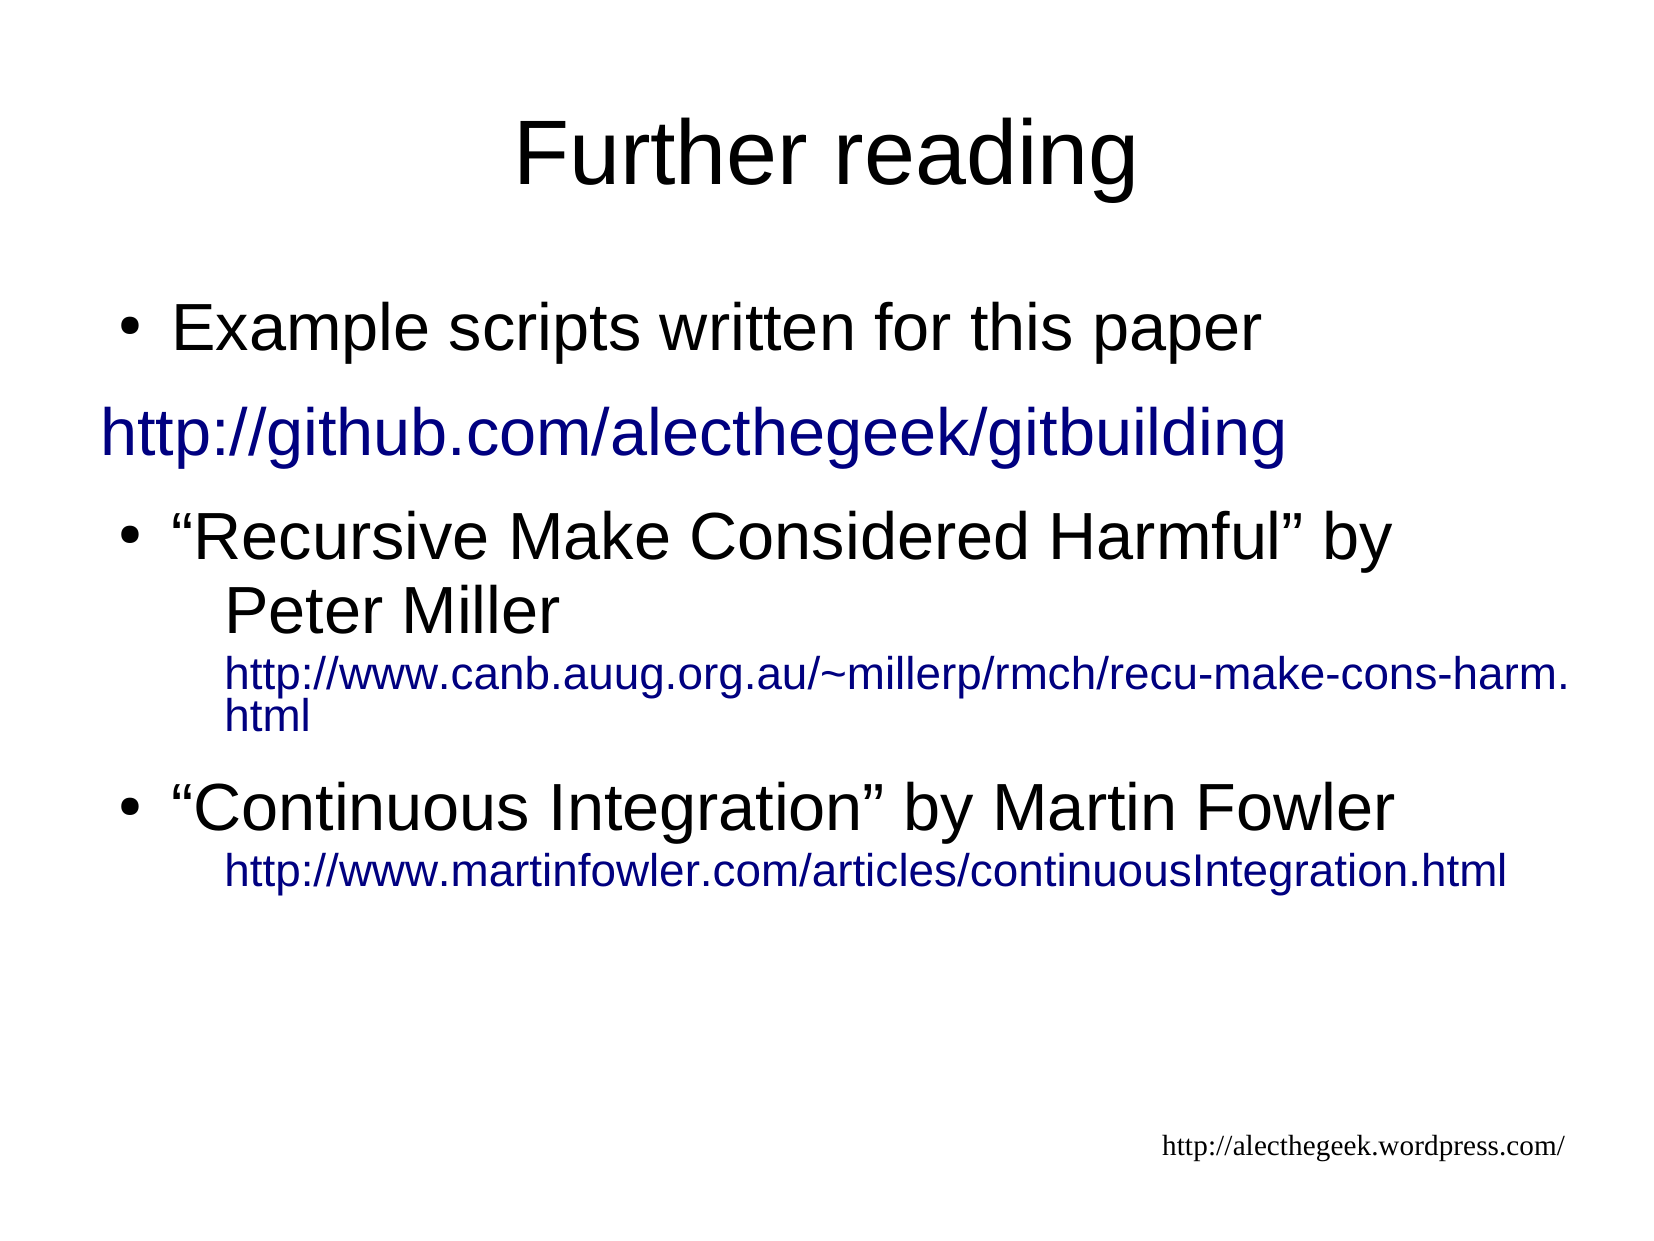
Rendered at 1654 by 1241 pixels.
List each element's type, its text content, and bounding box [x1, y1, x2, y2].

title Further reading [82, 49, 1571, 257]
list Example scripts written for this paper http://github.com/alecthegeek/gitbuilding “Recursive Make Considered Harmful” by Peter Miller http://www.canb.auug.org.au/~millerp/rmch/recu-make-cons-harm.html “Continuous Integration” by Martin Fowler http://www.martinfowler.com/articles/continuousIntegration.html [82, 290, 1571, 1109]
